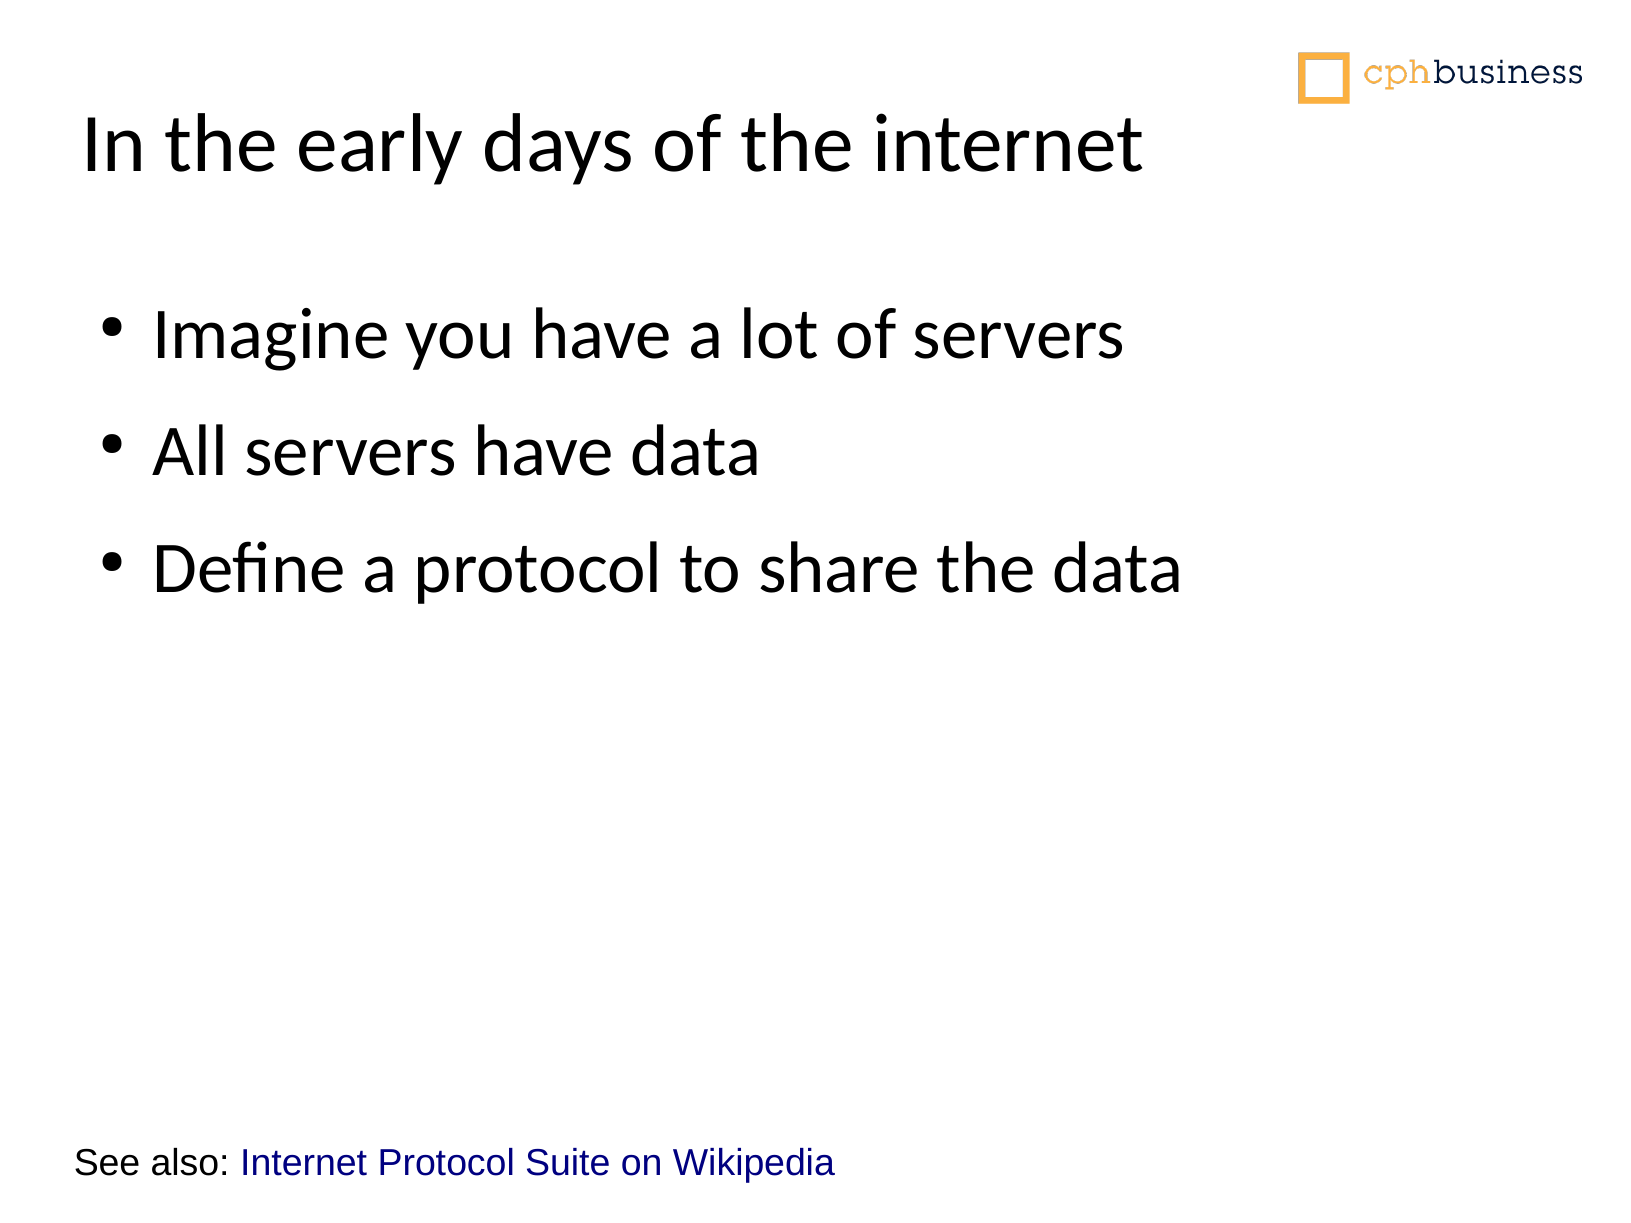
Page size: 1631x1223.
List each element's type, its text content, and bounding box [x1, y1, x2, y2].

list Imagine you have a lot of servers All servers have data Define a protocol to share the data [81, 285, 1549, 1092]
text_box See also: Internet Protocol Suite on Wikipedia [59, 1133, 1536, 1191]
picture [1247, 1, 1631, 155]
title In the early days of the internet [81, 48, 1549, 253]
